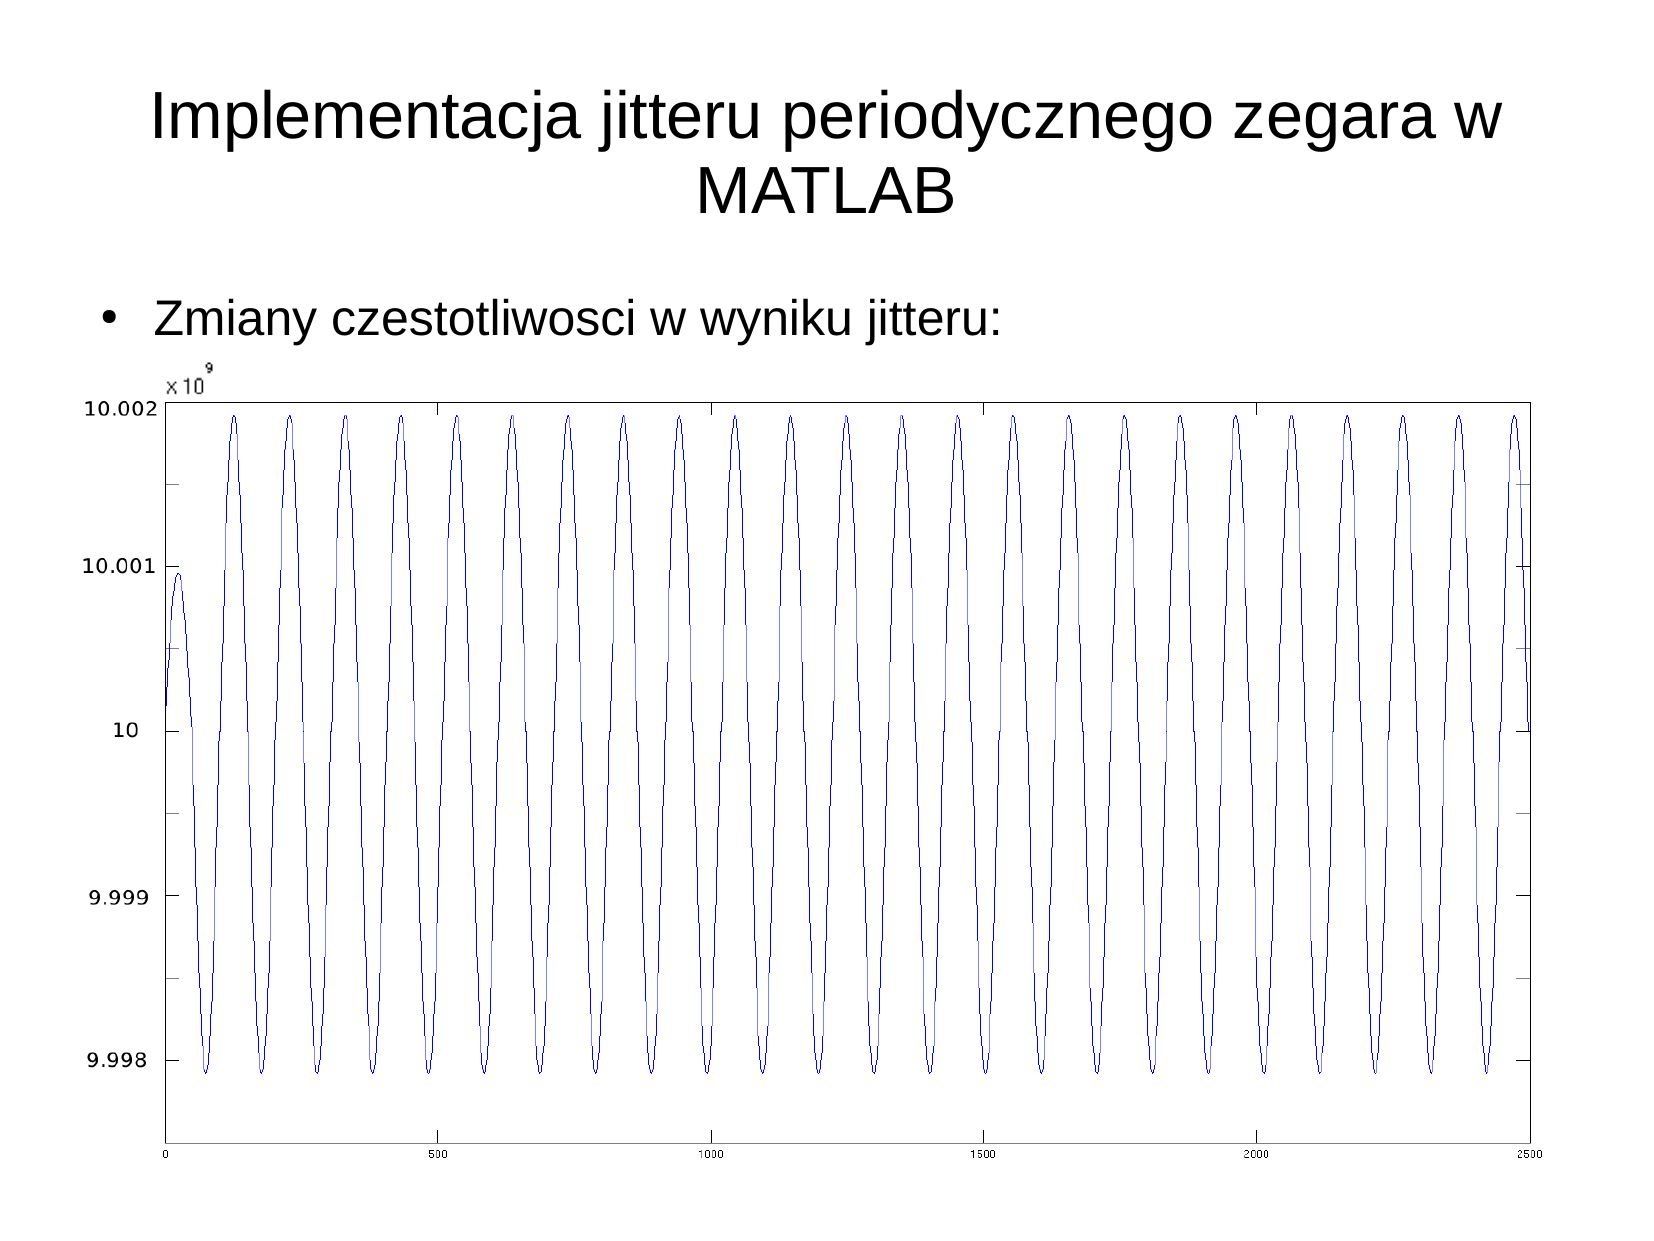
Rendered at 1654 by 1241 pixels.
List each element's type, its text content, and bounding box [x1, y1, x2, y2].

picture [60, 359, 1576, 1201]
list Zmiany czestotliwosci w wyniku jitteru: [82, 290, 1571, 359]
title Implementacja jitteru periodycznego zegara w MATLAB [82, 49, 1571, 257]
